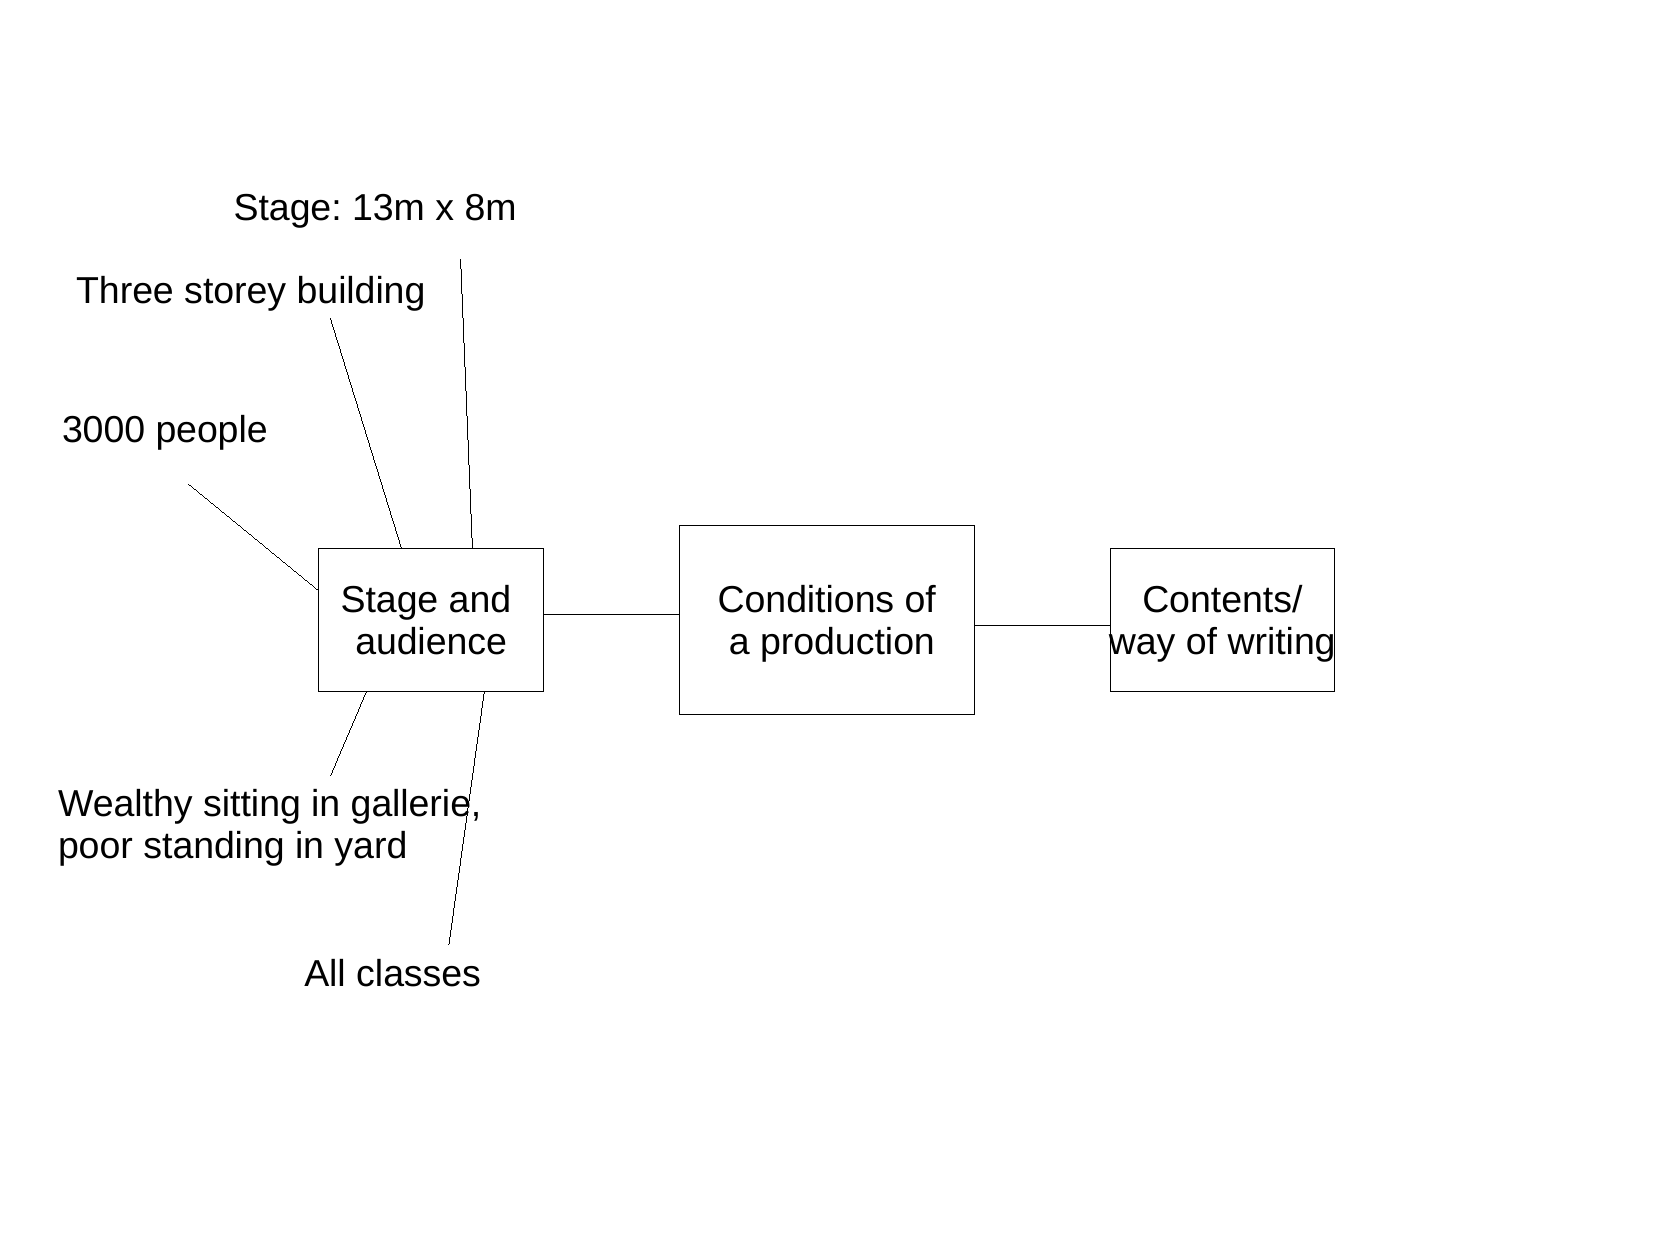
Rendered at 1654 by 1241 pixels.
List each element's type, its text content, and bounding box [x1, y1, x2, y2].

text_box Stage: 13m x 8m [218, 179, 532, 237]
text_box All classes [289, 944, 497, 1002]
text_box Stage and audience [318, 548, 544, 692]
text_box Conditions of a production [679, 525, 975, 715]
text_box Wealthy sitting in gallerie, poor standing in yard [43, 775, 497, 875]
text_box Contents/ way of writing [1110, 548, 1335, 692]
text_box 3000 people [47, 401, 283, 459]
text_box Three storey building [61, 262, 440, 319]
